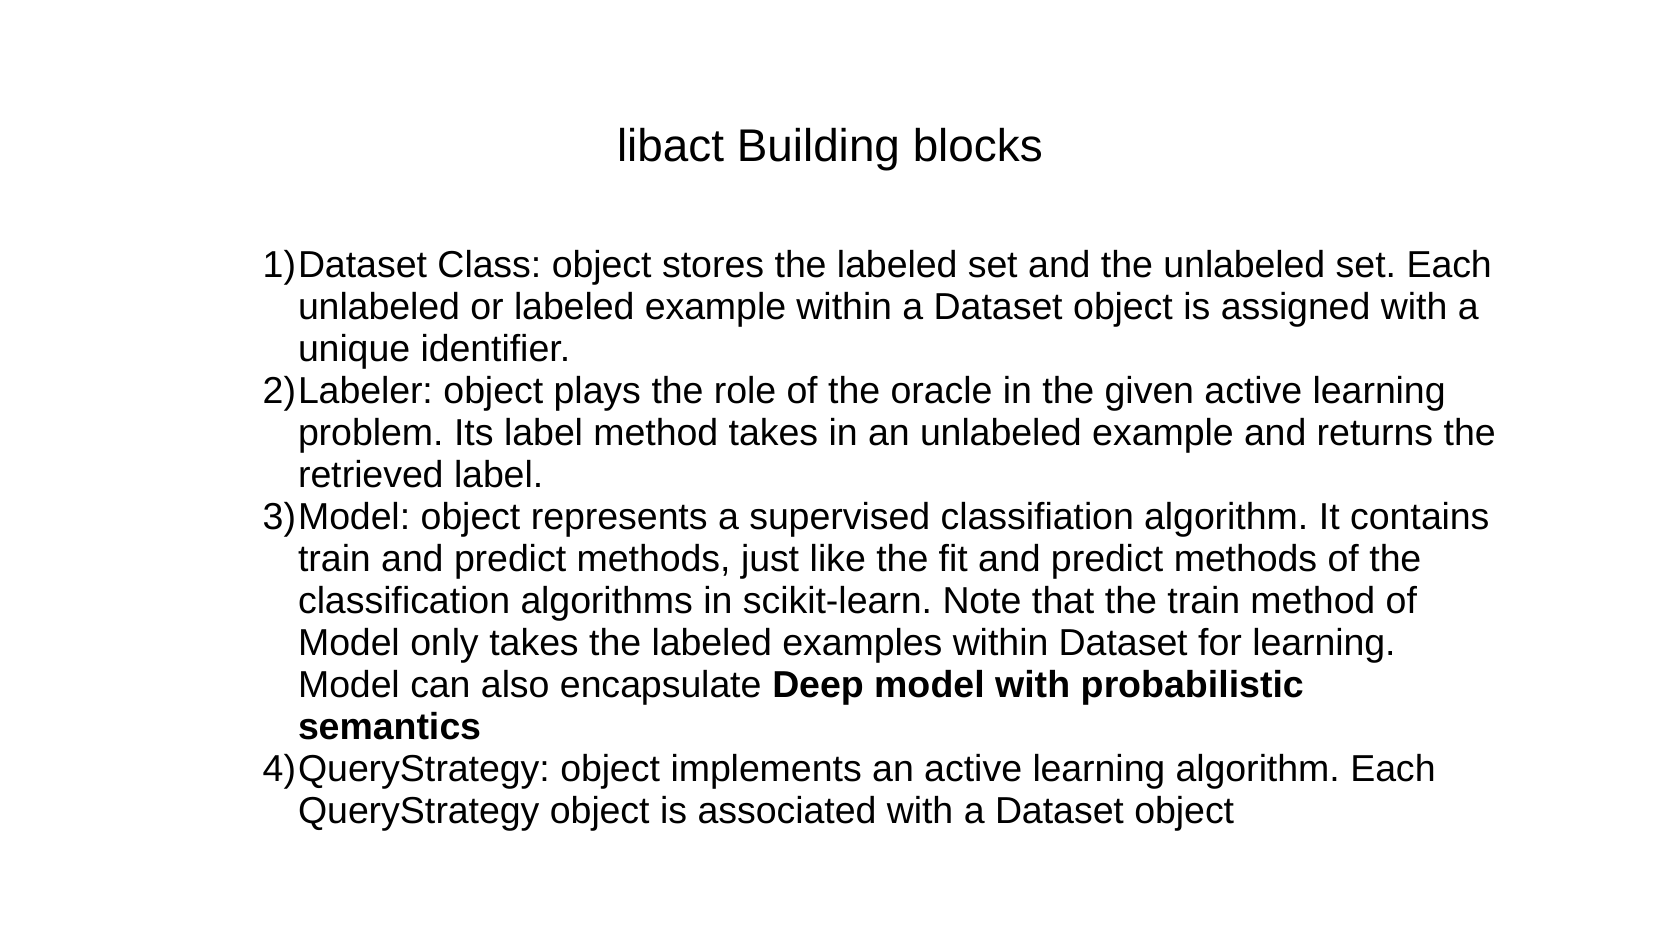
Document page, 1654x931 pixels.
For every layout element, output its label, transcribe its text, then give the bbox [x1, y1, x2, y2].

text_box libact Building blocks [602, 112, 1059, 179]
text_box Dataset Class: object stores the labeled set and the unlabeled set. Each unlabeled or labeled example within a Dataset object is assigned with a unique identifier. Labeler: object plays the role of the oracle in the given active learning problem. Its label method takes in an unlabeled example and returns the retrieved label. Model: object represents a supervised classifiation algorithm. It contains train and predict methods, just like the fit and predict methods of the classification algorithms in scikit-learn. Note that the train method of Model only takes the labeled examples within Dataset for learning. Model can also encapsulate Deep model with probabilistic semantics QueryStrategy: object implements an active learning algorithm. Each QueryStrategy object is associated with a Dataset object [248, 236, 1512, 839]
